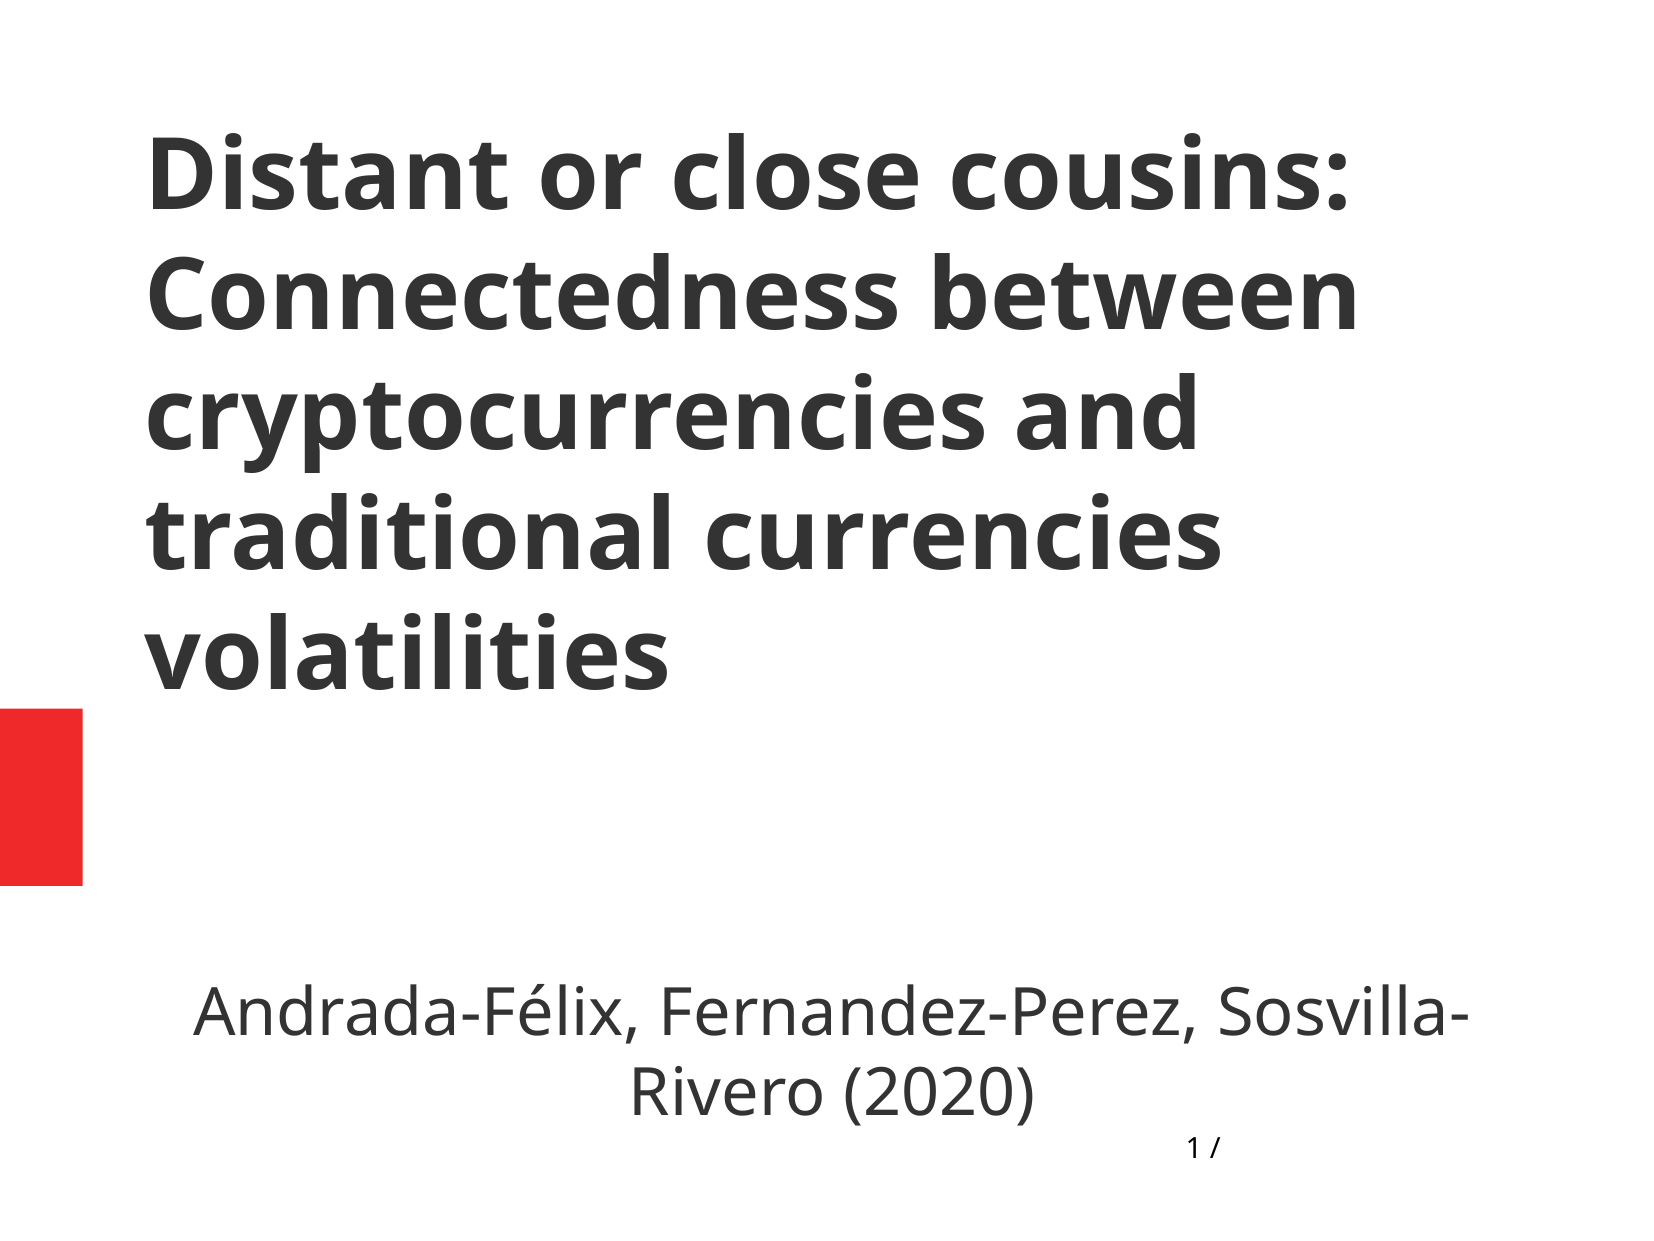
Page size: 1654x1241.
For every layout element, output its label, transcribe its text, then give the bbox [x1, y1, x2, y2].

subtitle Andrada-Félix, Fernandez-Perez, Sosvilla-Rivero (2020) [129, 958, 1536, 1140]
text_box <number> / [1185, 1129, 1571, 1216]
title Distant or close cousins: Connectedness between cryptocurrencies and traditional currencies volatilities [144, 0, 1550, 767]
